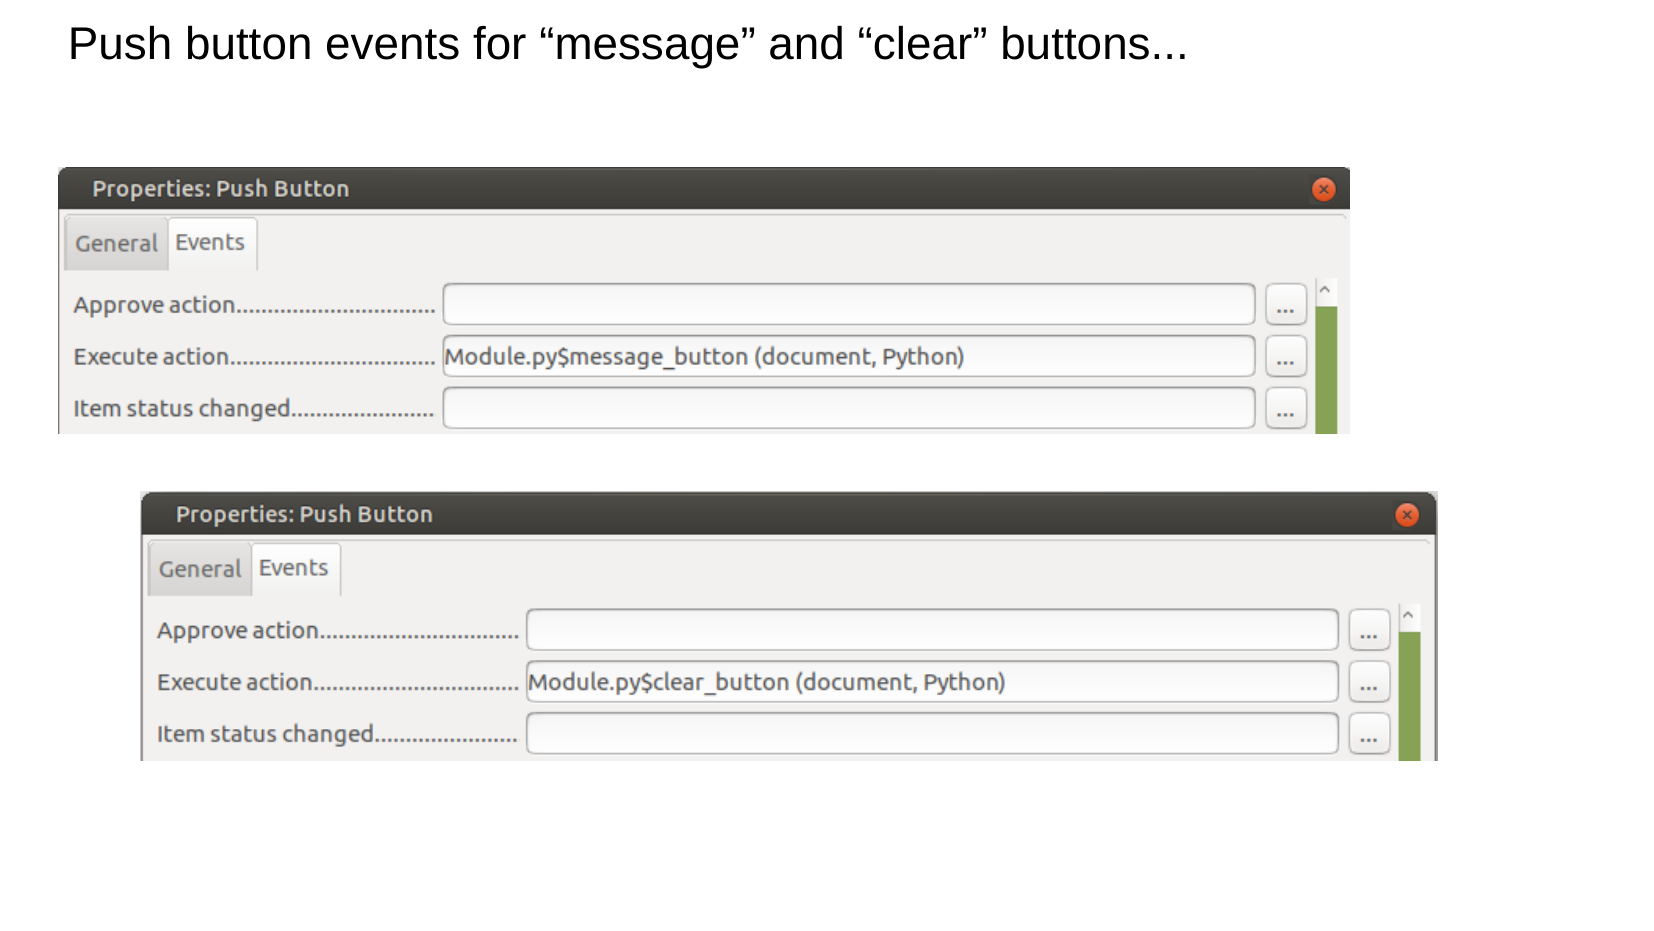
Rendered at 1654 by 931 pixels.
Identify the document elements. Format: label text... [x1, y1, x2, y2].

subtitle Push button events for “message” and “clear” buttons... [67, 17, 1557, 83]
picture [58, 167, 1350, 434]
picture [140, 491, 1438, 761]
